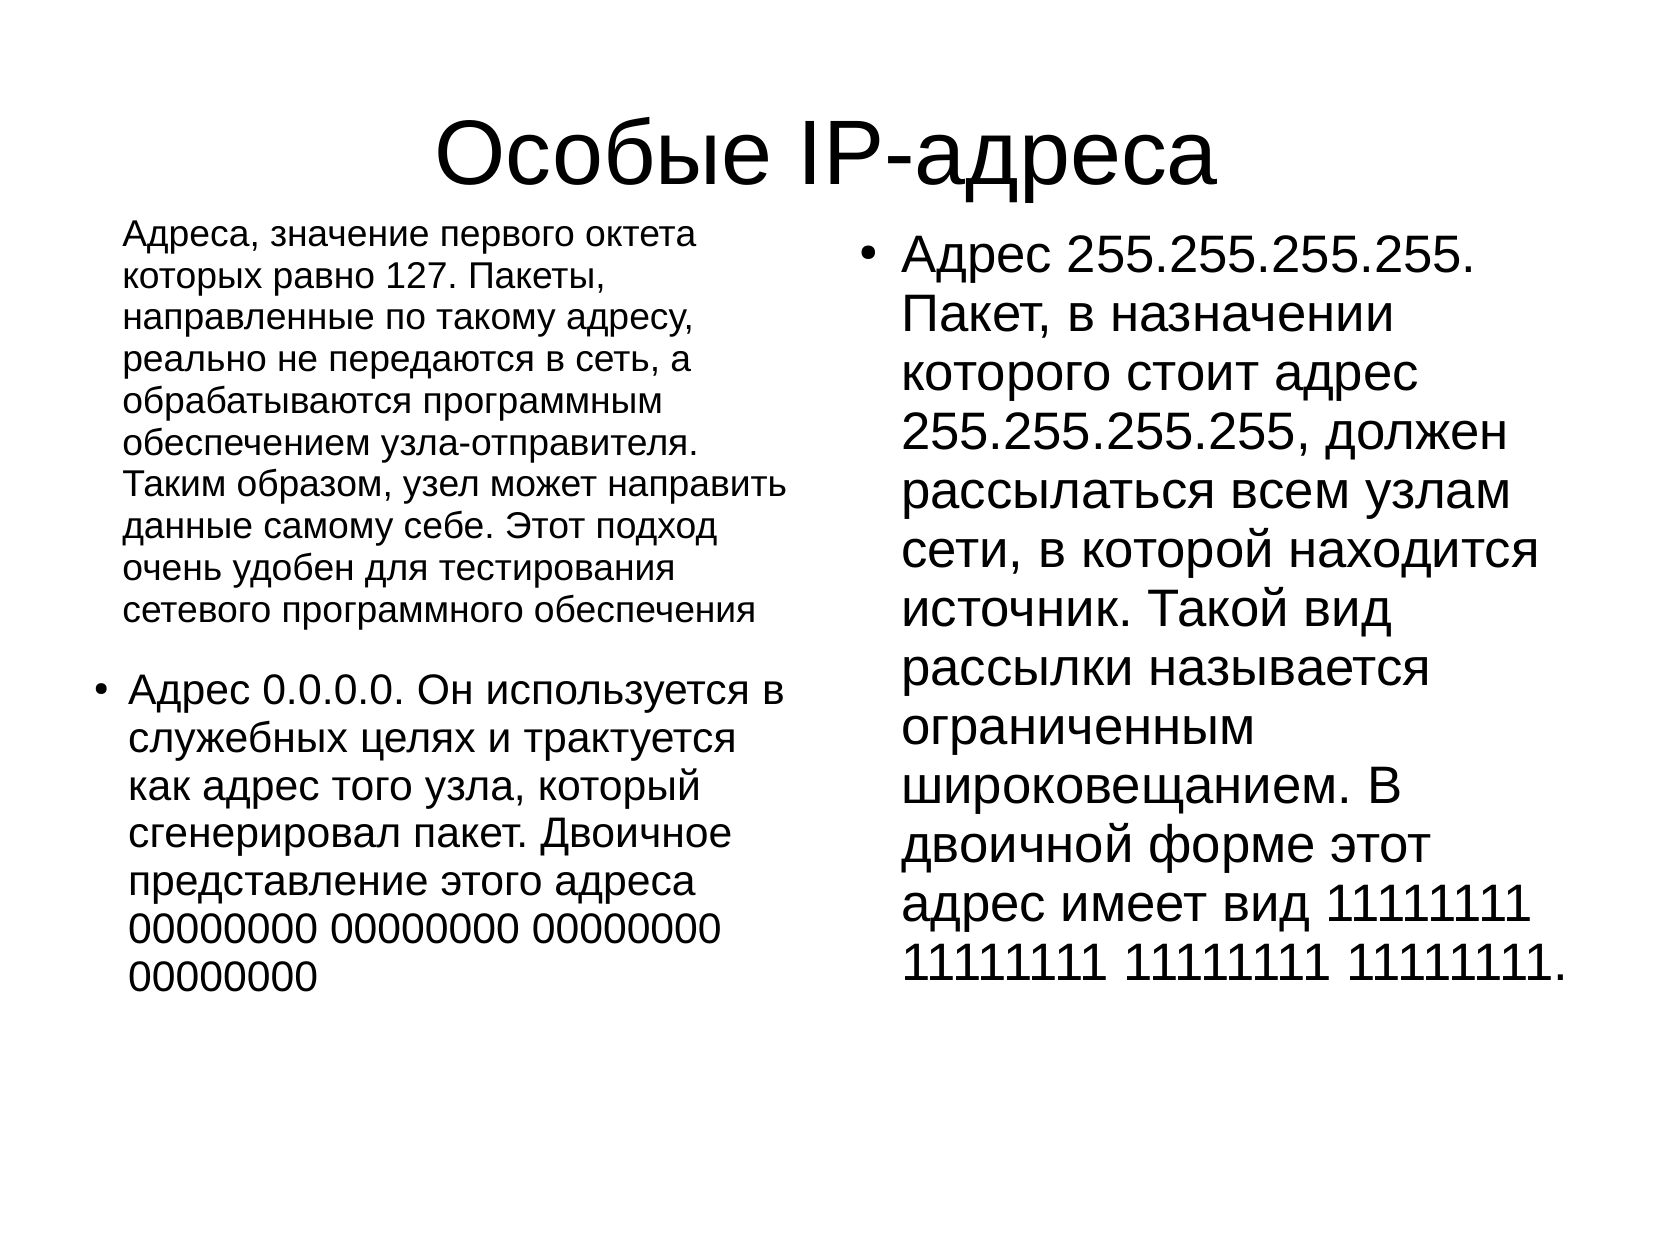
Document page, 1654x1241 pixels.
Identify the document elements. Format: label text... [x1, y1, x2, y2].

list Адреса, значение первого октета которых равно 127. Пакеты, направленные по такому адресу, реально не передаются в сеть, а обрабатываются программным обеспечением узла-отправителя. Таким образом, узел может направить данные самому себе. Этот подход очень удобен для тестирования сетевого программного обеспечения [82, 212, 809, 634]
list Адрес 0.0.0.0. Он используется в служебных целях и трактуется как адрес того узла, который сгенерировал пакет. Двоичное представление этого адреса 00000000 00000000 00000000 00000000 [82, 665, 809, 1009]
title Особые IP-адреса [82, 49, 1571, 257]
list Адрес 255.255.255.255. Пакет, в назначении которого стоит адрес 255.255.255.255, должен рассылаться всем узлам сети, в которой находится источник. Такой вид рассылки называется ограниченным широковещанием. В двоичной форме этот адрес имеет вид 11111111 11111111 11111111 11111111. [845, 224, 1572, 1010]
